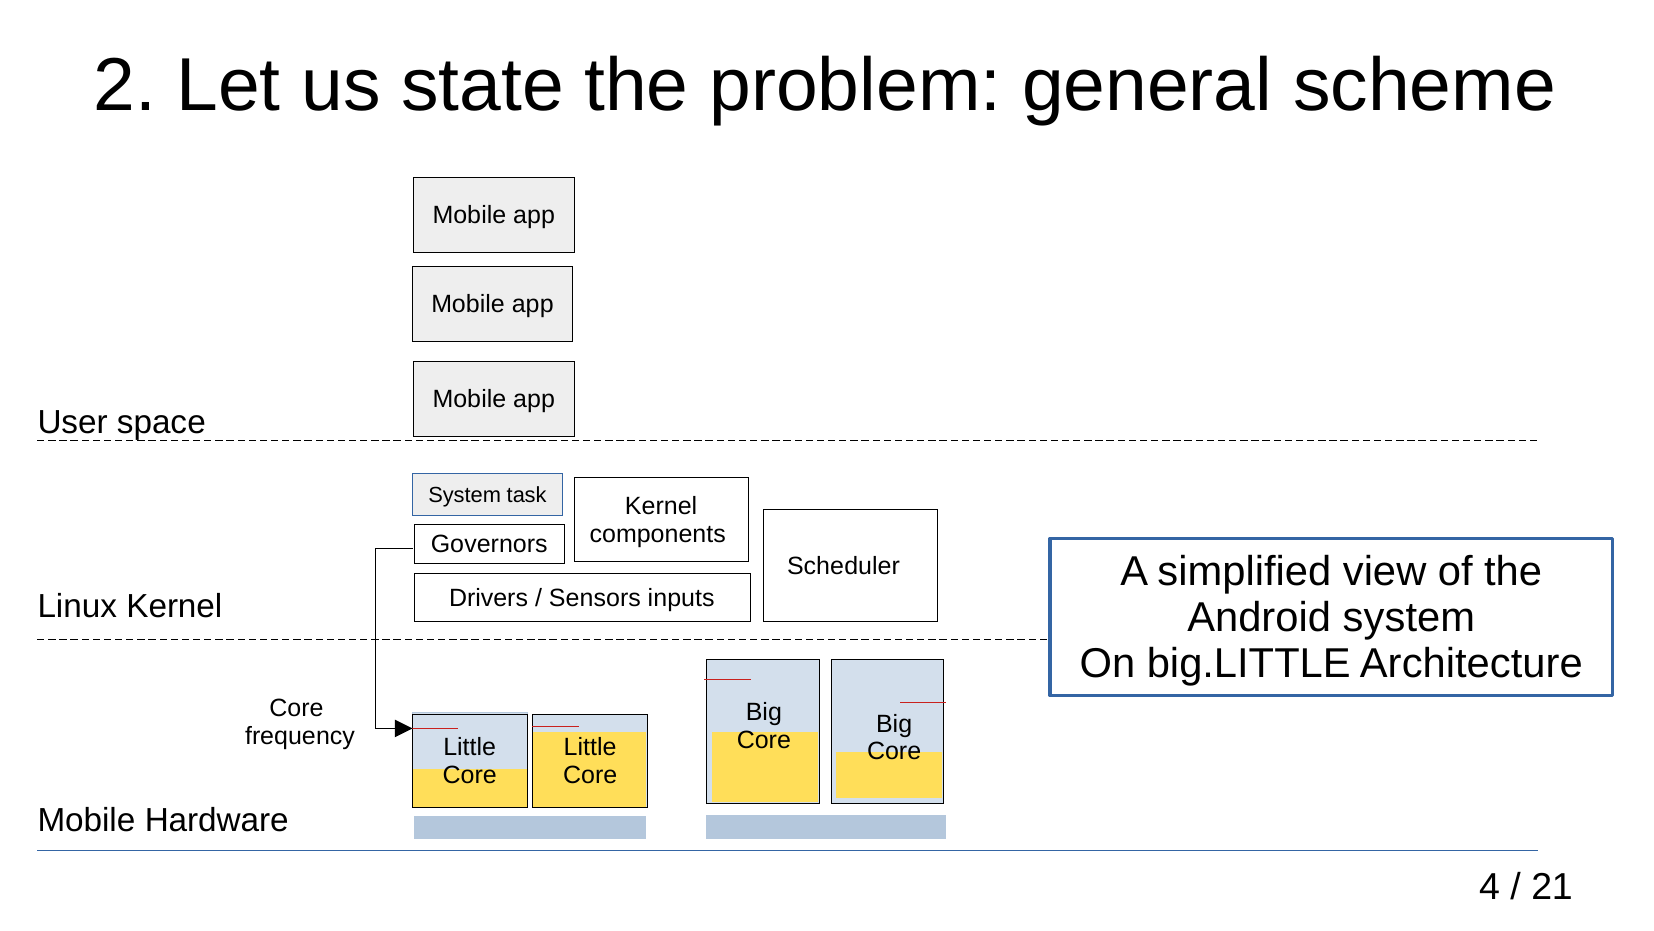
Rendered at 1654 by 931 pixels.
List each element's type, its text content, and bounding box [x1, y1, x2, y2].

text_box Scheduler [763, 509, 938, 622]
text_box Linux Kernel [37, 586, 301, 625]
text_box [831, 659, 944, 804]
text_box Little Core [412, 714, 528, 808]
text_box [706, 659, 820, 679]
text_box Mobile app [412, 266, 573, 342]
text_box Little Core [532, 714, 648, 808]
text_box Core frequency [225, 702, 376, 741]
text_box [414, 816, 646, 839]
text_box System task [412, 473, 563, 516]
text_box Mobile app [413, 177, 575, 253]
text_box Big Core [706, 679, 822, 772]
text_box [706, 772, 820, 804]
text_box Governors [414, 524, 565, 564]
text_box Kernel components [574, 477, 749, 562]
text_box User space [37, 403, 301, 441]
text_box [706, 815, 946, 839]
text_box Big Core [836, 690, 952, 784]
text_box Mobile Hardware [37, 789, 376, 851]
text_box A simplified view of the Android system On big.LITTLE Architecture [1050, 538, 1613, 696]
title 2. Let us state the problem: general scheme [75, 0, 1576, 169]
text_box Drivers / Sensors inputs [414, 573, 751, 622]
text_box 4 / 21 [1464, 858, 1652, 929]
text_box Mobile app [413, 361, 575, 437]
